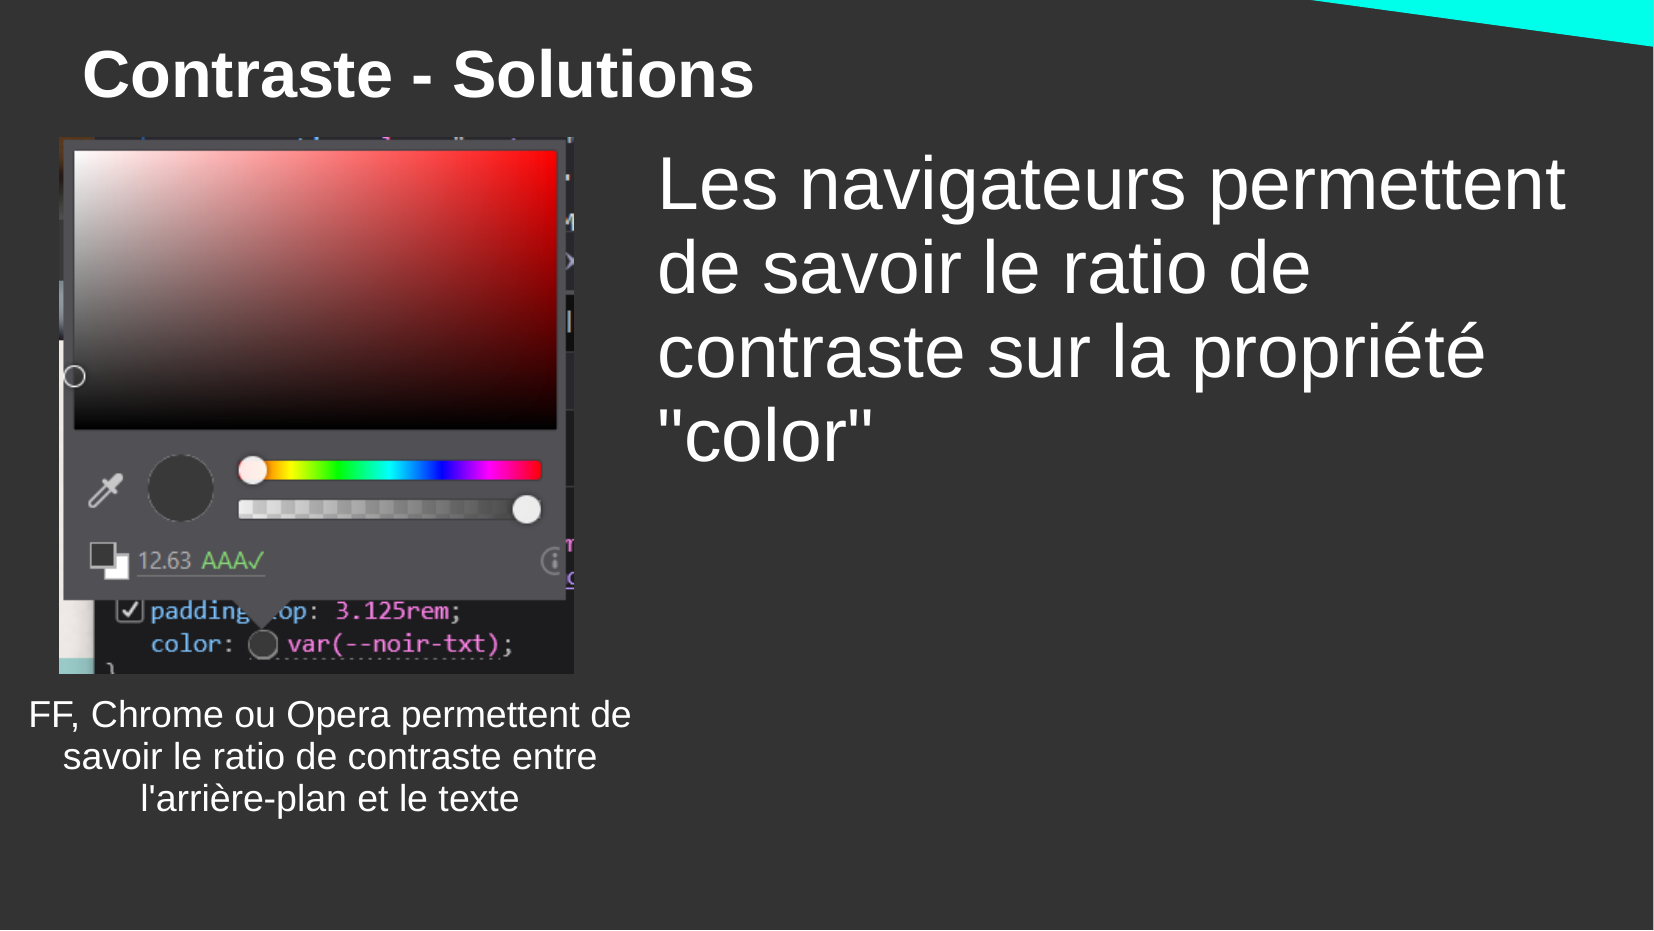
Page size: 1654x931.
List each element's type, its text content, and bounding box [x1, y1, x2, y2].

text_box [1311, 0, 1654, 47]
list Les navigateurs permettent de savoir le ratio de contraste sur la propriété "color" [657, 141, 1595, 485]
title Contraste - Solutions [82, 37, 1571, 114]
text_box FF, Chrome ou Opera permettent de savoir le ratio de contraste entre l'arrière-plan et le texte [0, 685, 686, 827]
picture [59, 137, 574, 674]
